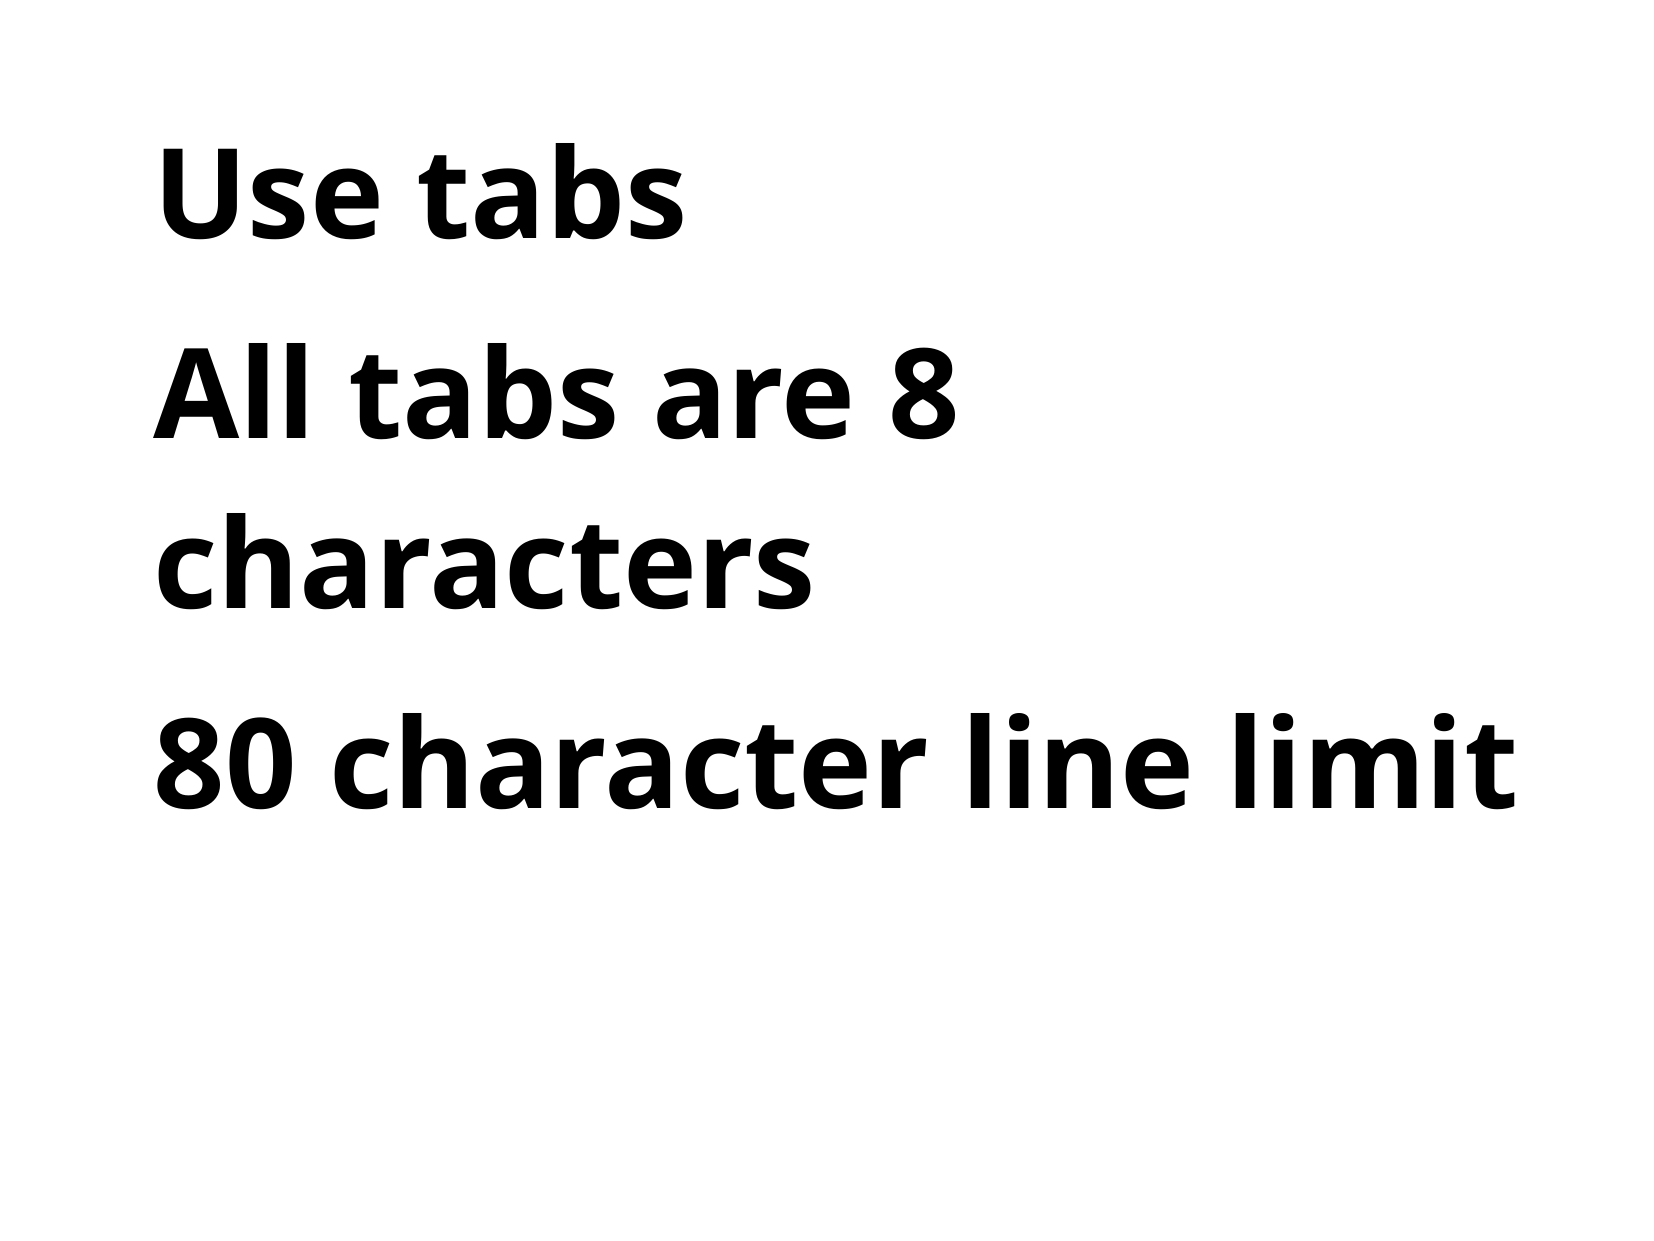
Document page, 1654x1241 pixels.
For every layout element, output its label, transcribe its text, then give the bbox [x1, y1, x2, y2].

list Use tabs All tabs are 8 characters 80 character line limit [82, 104, 1571, 924]
